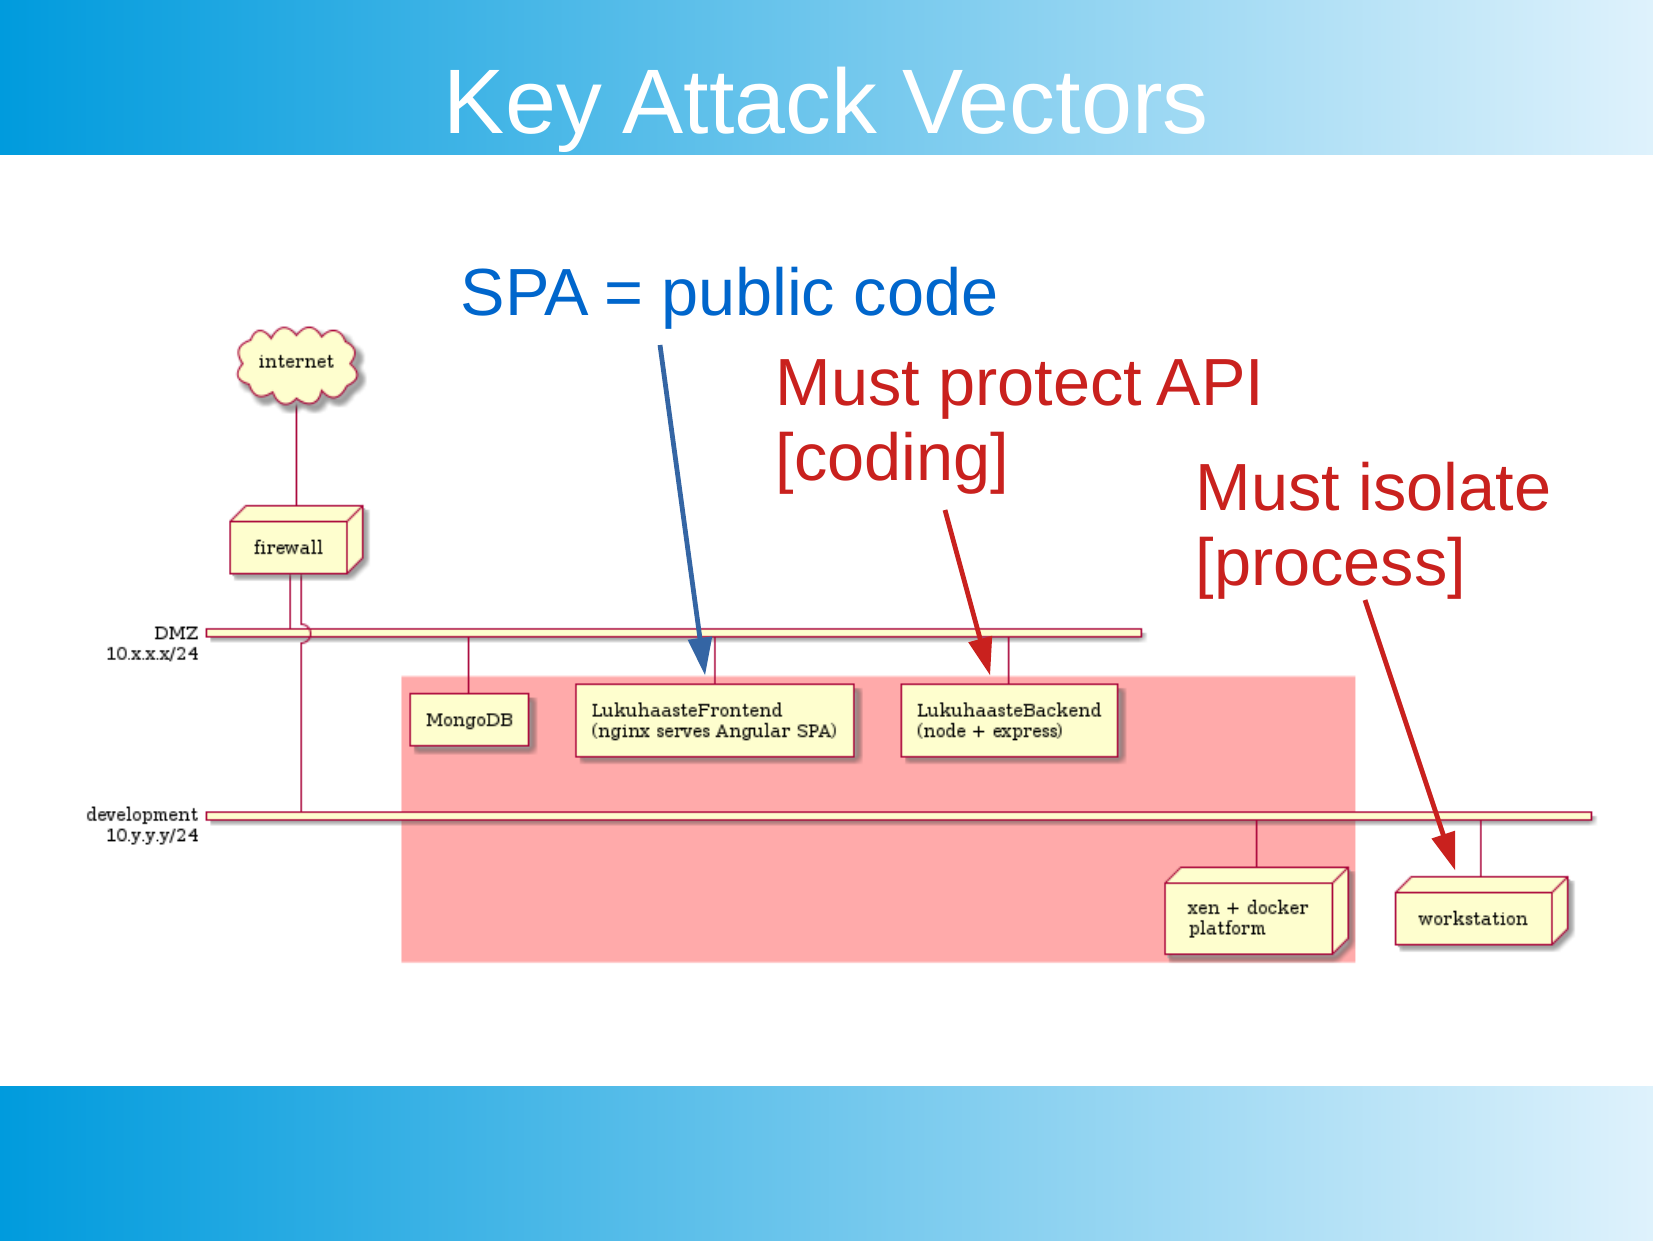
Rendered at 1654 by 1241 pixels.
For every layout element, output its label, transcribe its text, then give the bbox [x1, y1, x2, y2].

title Key Attack Vectors [82, 49, 1571, 155]
list Must isolate [process] [1125, 450, 1621, 616]
list SPA = public code [390, 255, 1066, 331]
picture [78, 259, 1602, 1021]
list Must protect API [coding] [705, 345, 1381, 511]
